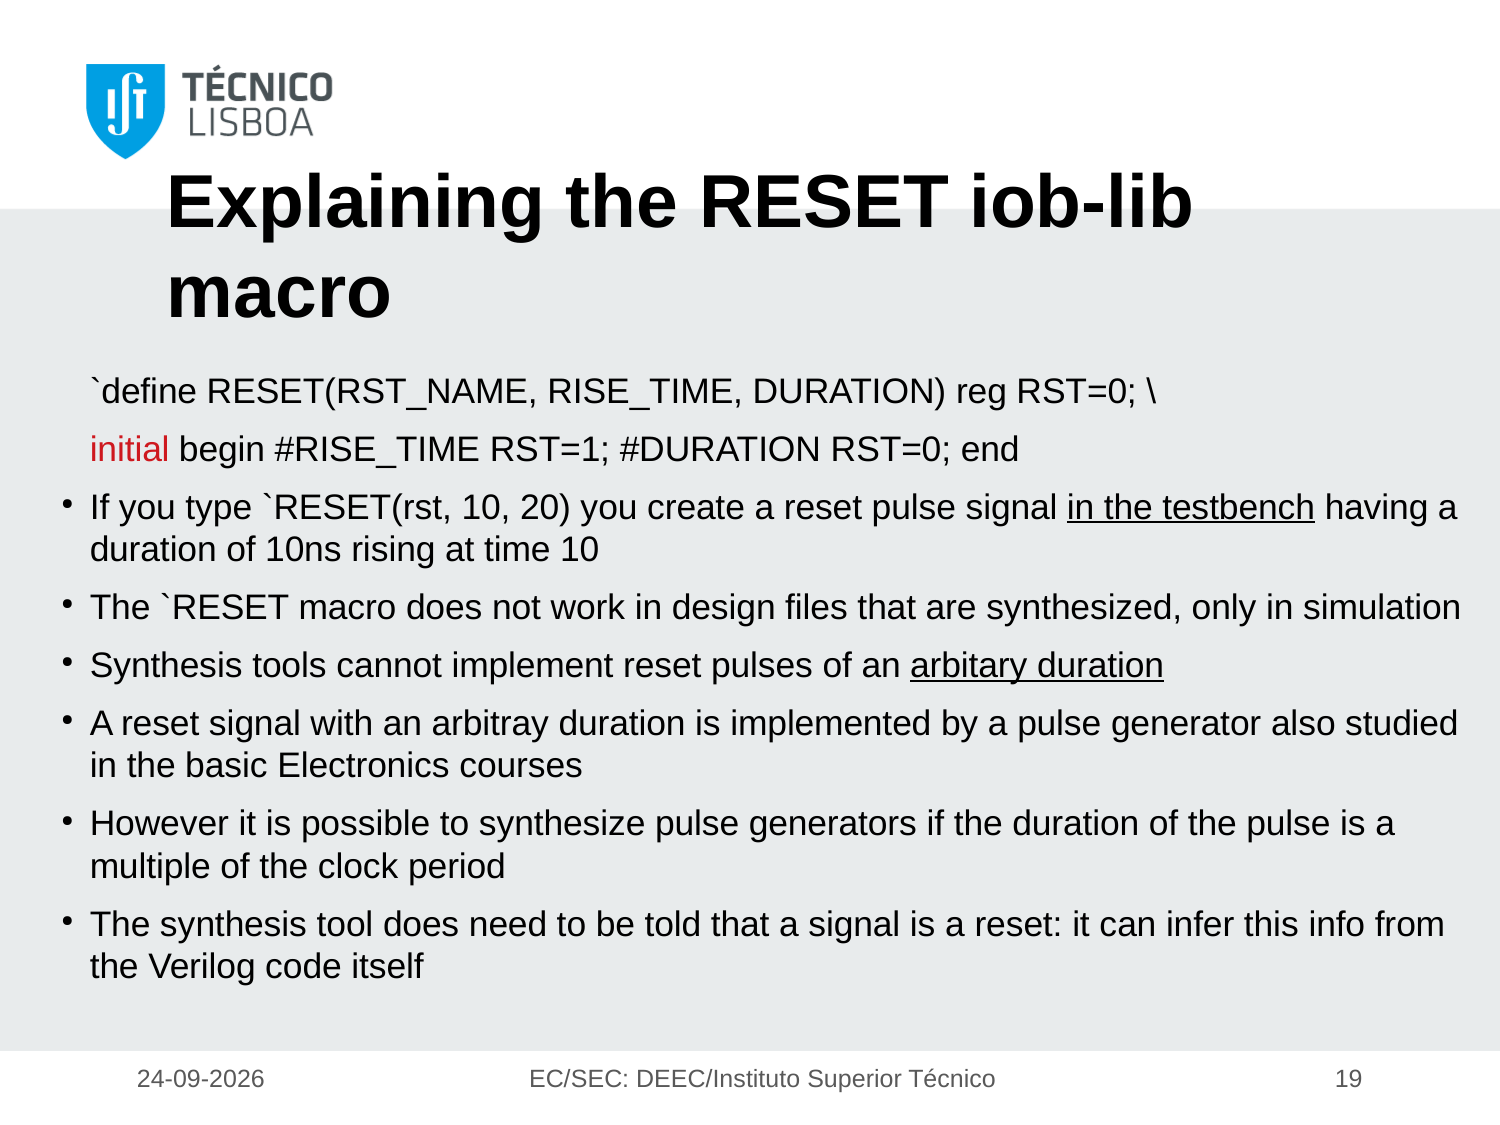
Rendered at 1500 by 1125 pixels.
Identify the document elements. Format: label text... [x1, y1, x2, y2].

slide_number <number> [1077, 1052, 1378, 1103]
list `define RESET(RST_NAME, RISE_TIME, DURATION) reg RST=0; \ initial begin #RISE_TIME RST=1; #DURATION RST=0; end If you type `RESET(rst, 10, 20) you create a reset pulse signal in the testbench having a duration of 10ns rising at time 10 The `RESET macro does not work in design files that are synthesized, only in simulation Synthesis tools cannot implement reset pulses of an arbitary duration A reset signal with an arbitray duration is implemented by a pulse generator also studied in the basic Electronics courses However it is possible to synthesize pulse generators if the duration of the pulse is a multiple of the clock period The synthesis tool does need to be told that a signal is a reset: it can infer this info from the Verilog code itself [52, 367, 1465, 1030]
footer EC/SEC: DEEC/Instituto Superior Técnico [512, 1052, 1021, 1103]
picture [0, 0, 1500, 1125]
slide_number 15-10-2020 [121, 1052, 425, 1103]
title Explaining the RESET iob-lib macro [151, 171, 1408, 314]
